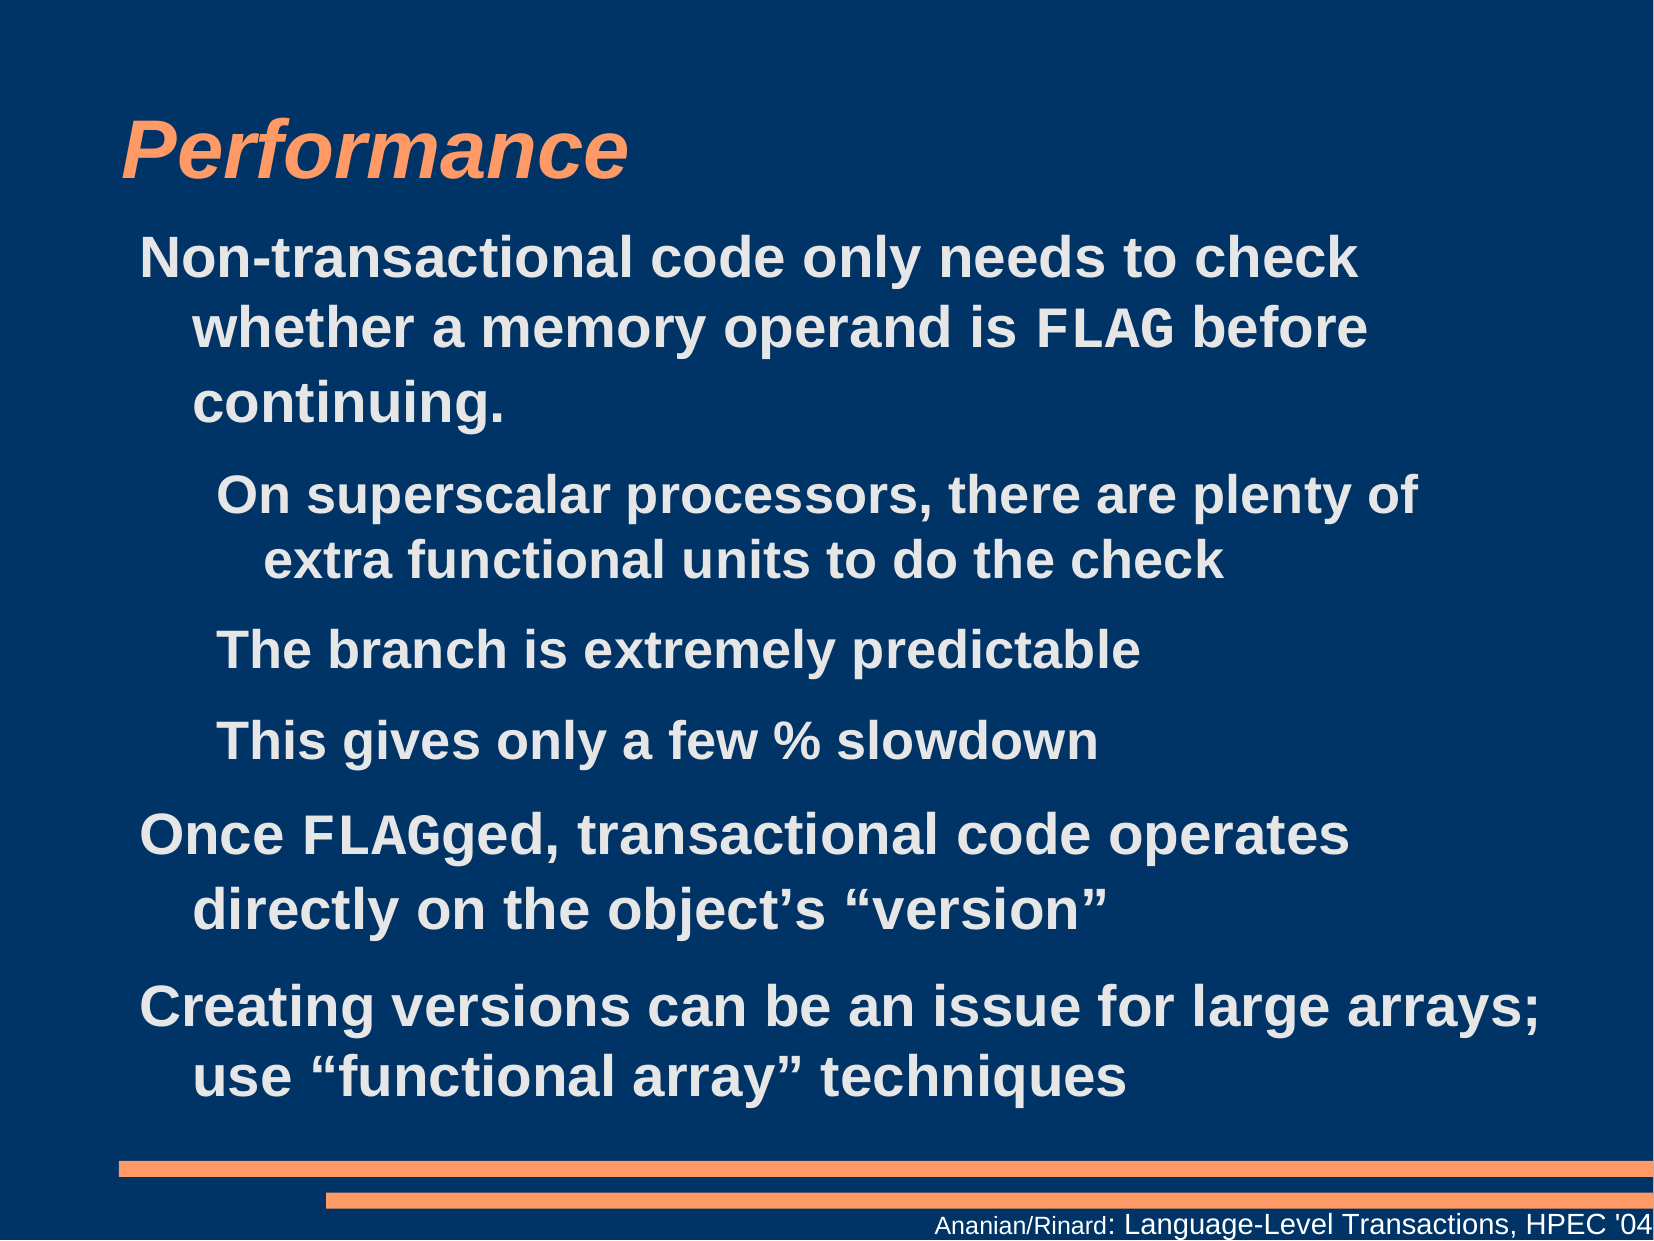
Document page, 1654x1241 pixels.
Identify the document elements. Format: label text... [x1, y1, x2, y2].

title Performance [121, 46, 1534, 220]
list Non-transactional code only needs to check whether a memory operand is FLAG before continuing. On superscalar processors, there are plenty of extra functional units to do the check The branch is extremely predictable This gives only a few % slowdown Once FLAGged, transactional code operates directly on the object’s “version” Creating versions can be an issue for large arrays; use “functional array” techniques [121, 220, 1561, 1132]
